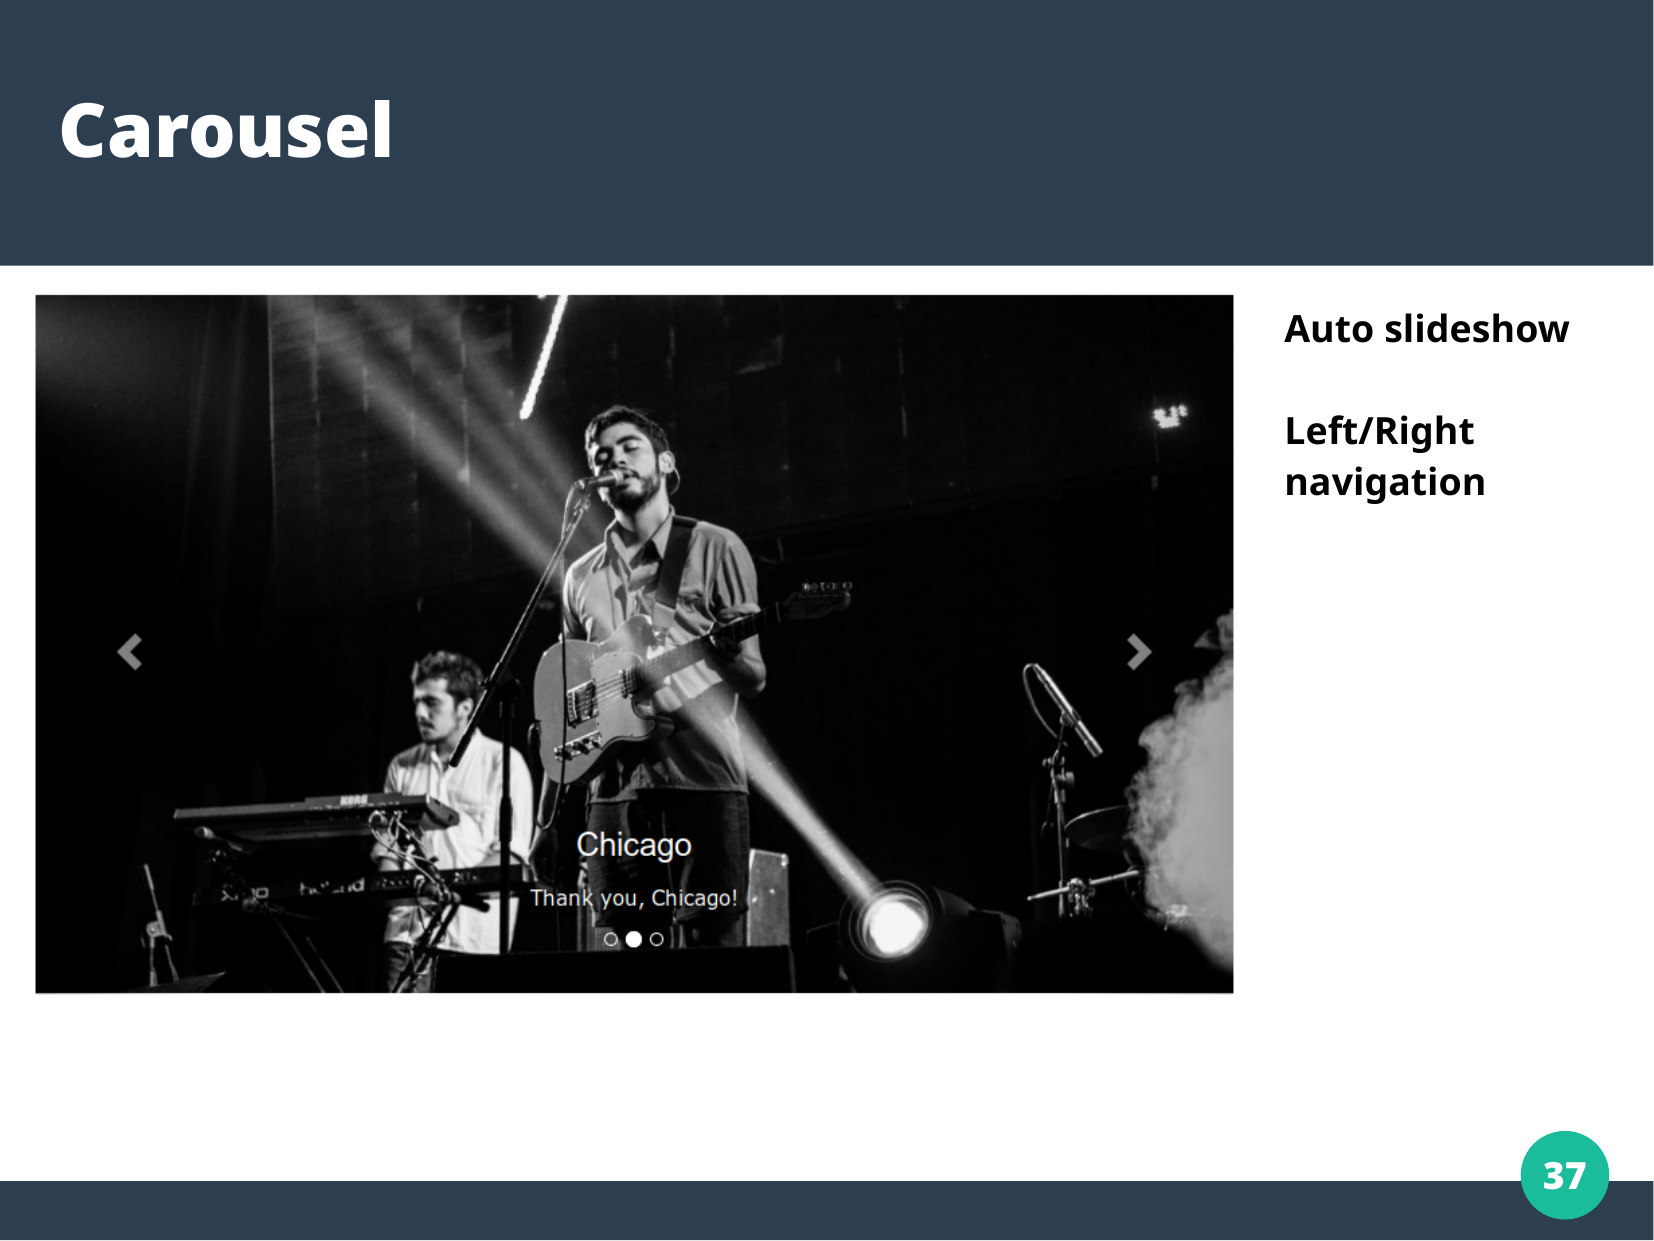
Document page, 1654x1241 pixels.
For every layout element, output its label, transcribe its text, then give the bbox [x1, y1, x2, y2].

text_box Auto slideshow Left/Right navigation [1269, 295, 1625, 528]
picture [29, 279, 1239, 1004]
title Carousel [59, 49, 1595, 207]
